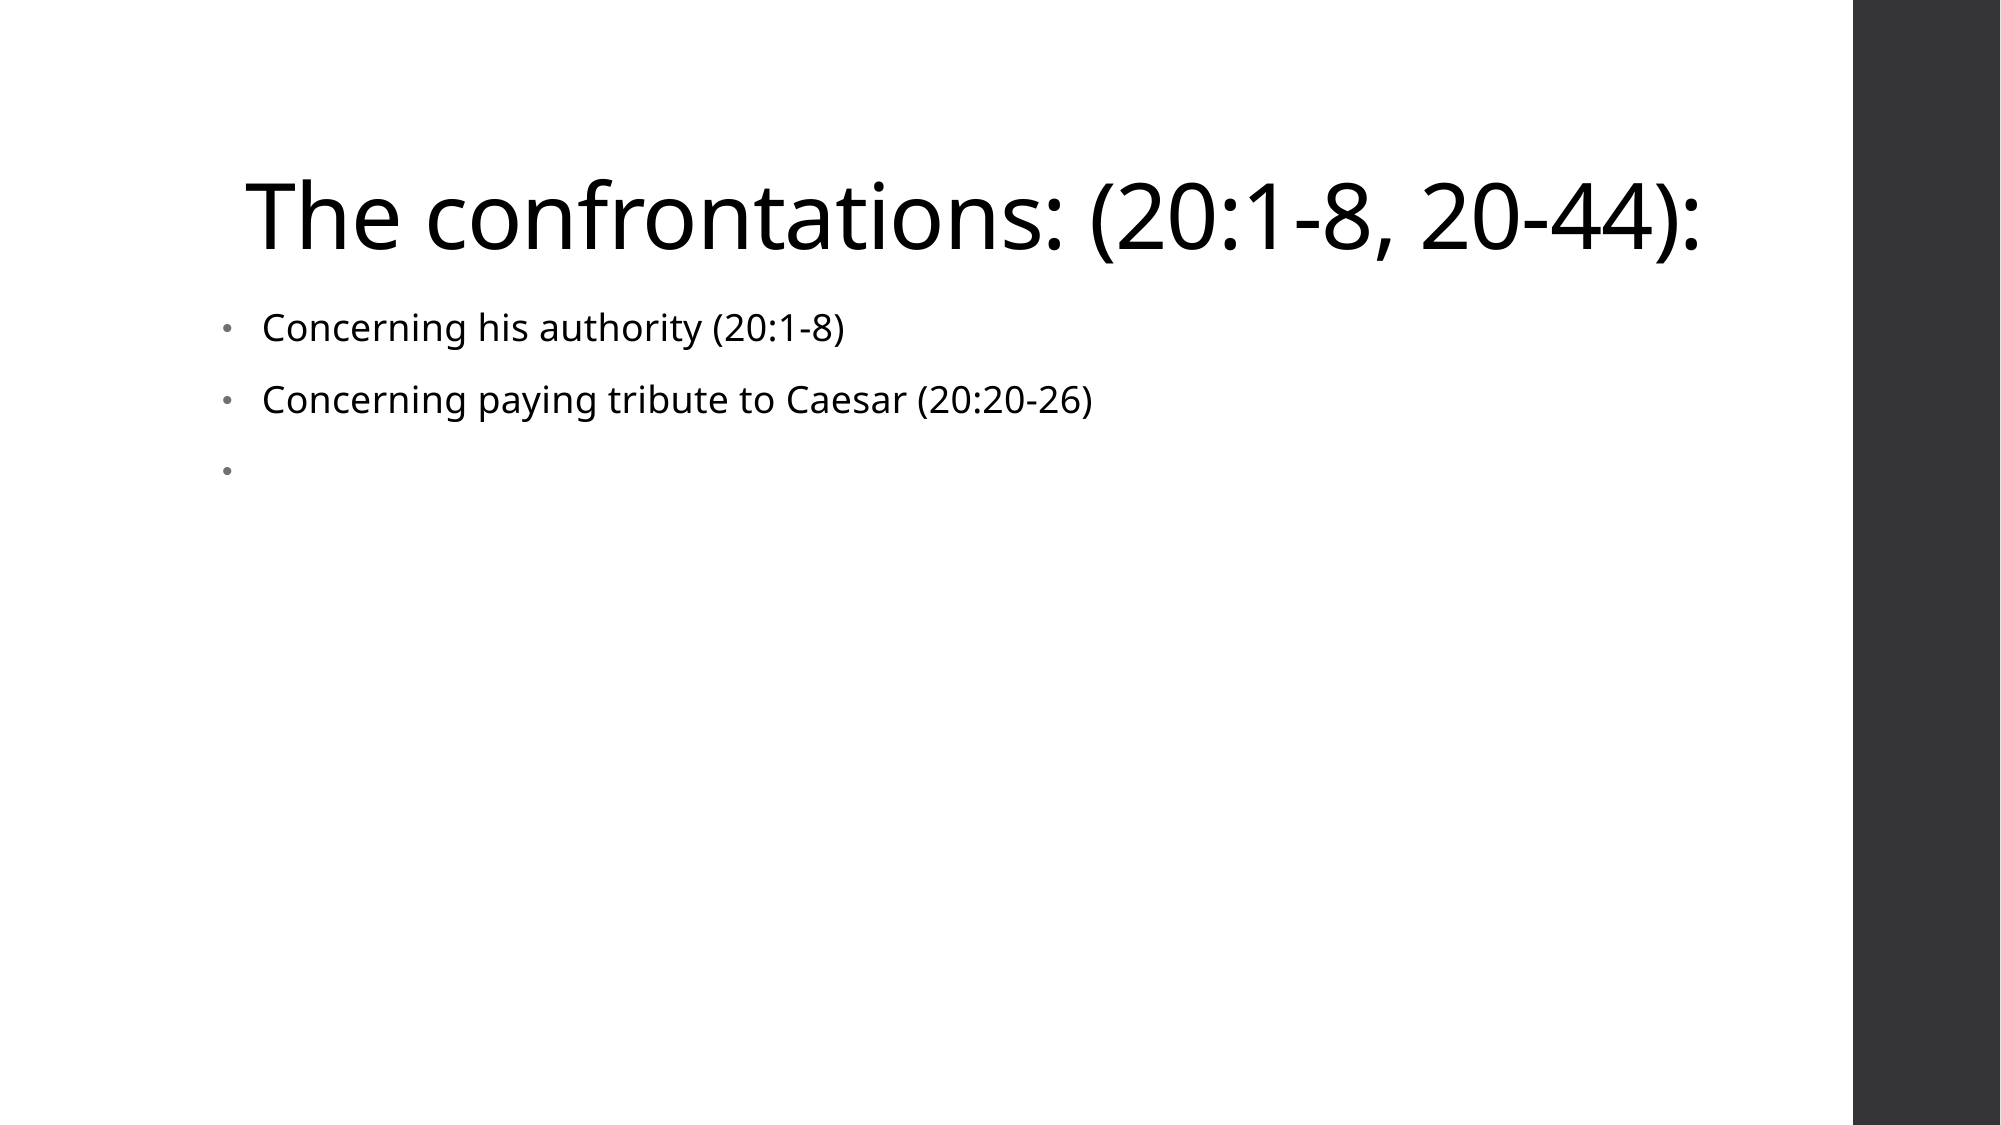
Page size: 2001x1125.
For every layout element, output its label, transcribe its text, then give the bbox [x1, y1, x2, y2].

list Concerning his authority (20:1-8) Concerning paying tribute to Caesar (20:20-26) [206, 299, 1617, 1014]
title The confrontations: (20:1-8, 20-44): [206, 60, 1797, 278]
